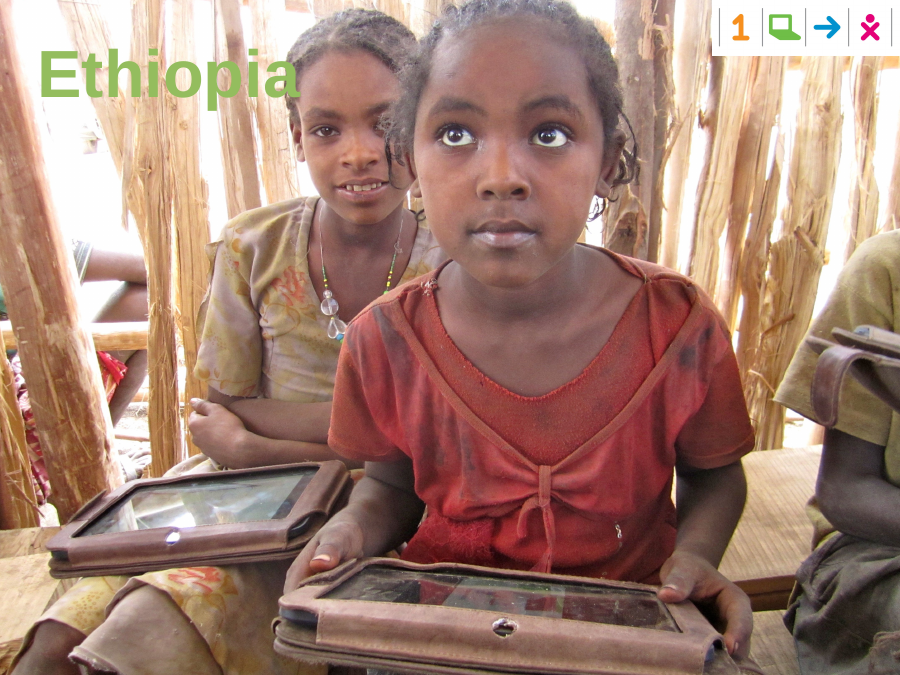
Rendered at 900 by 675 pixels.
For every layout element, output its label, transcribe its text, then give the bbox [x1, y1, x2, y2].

title Ethiopia [37, 37, 856, 225]
picture [0, 0, 900, 675]
